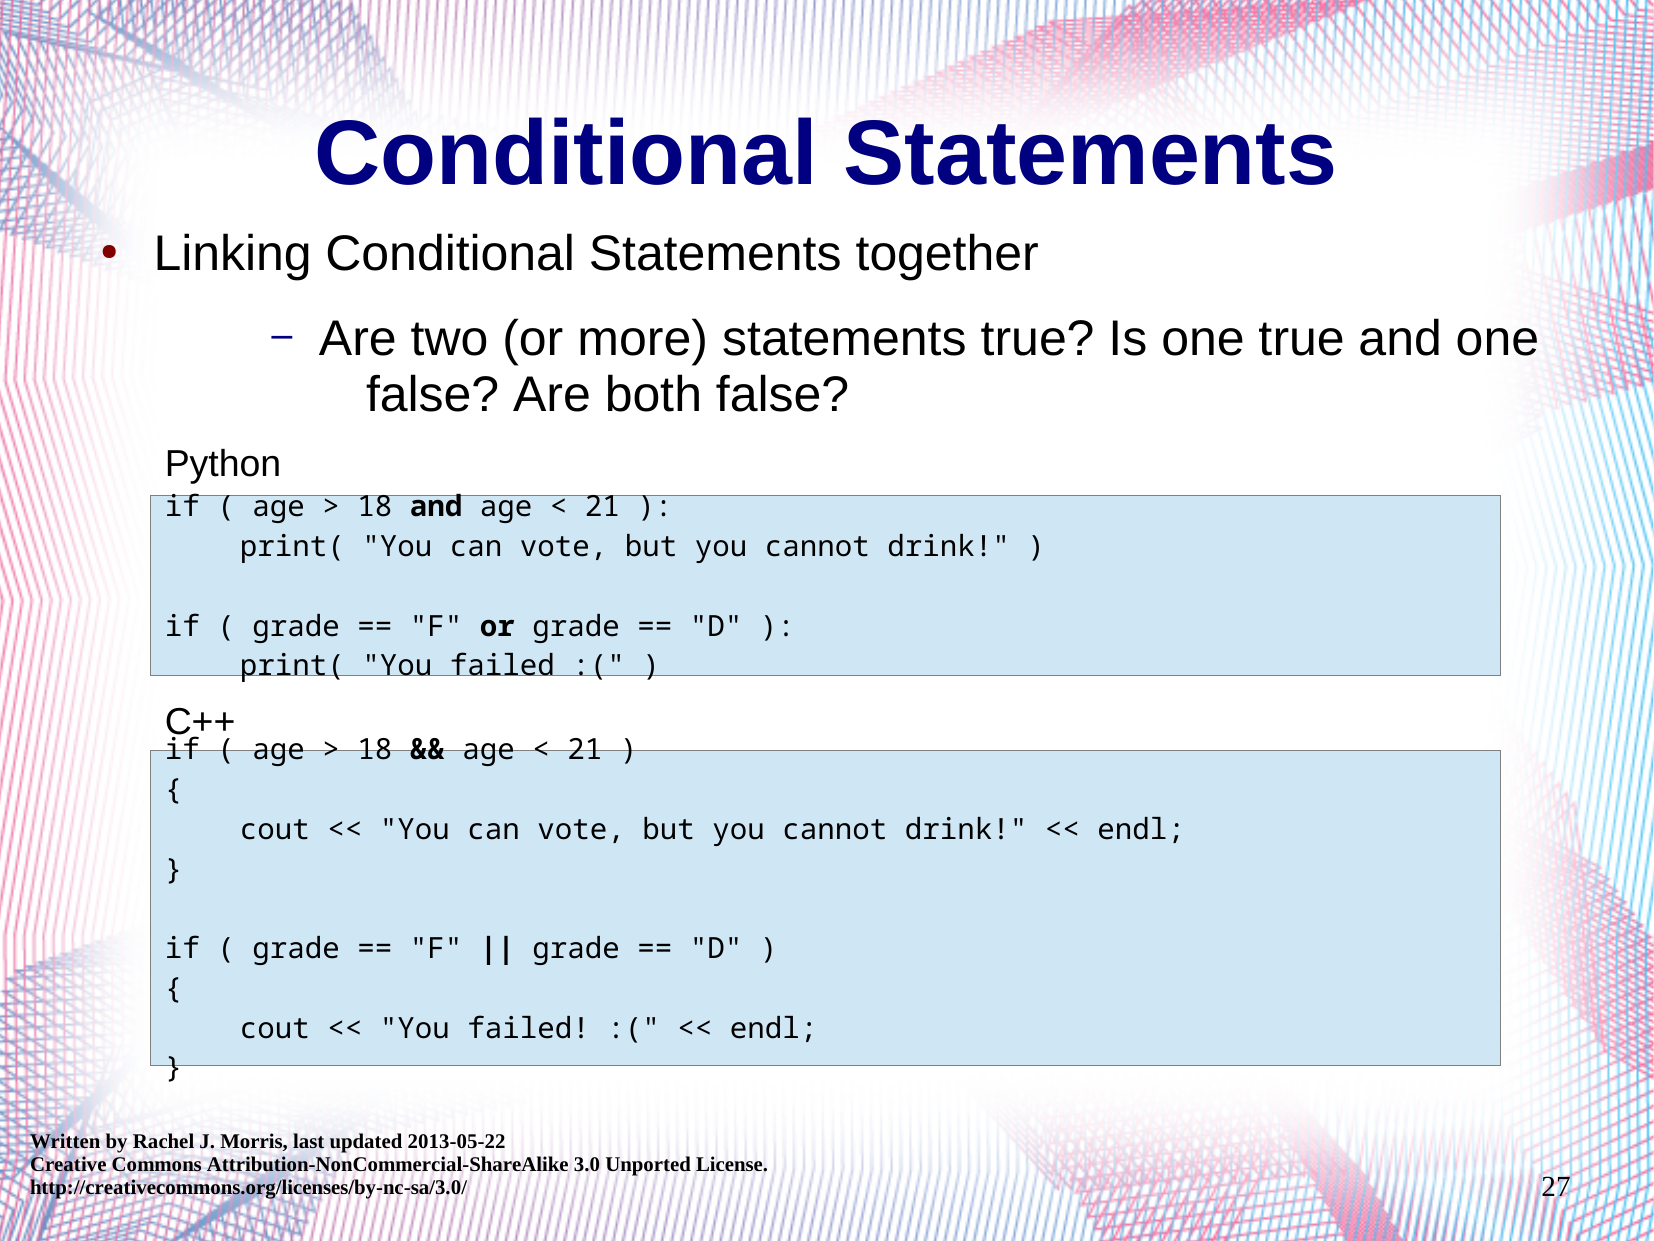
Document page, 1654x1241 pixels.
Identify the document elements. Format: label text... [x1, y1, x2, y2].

list Linking Conditional Statements together Are two (or more) statements true? Is one true and one false? Are both false? [82, 225, 1571, 422]
picture [0, 0, 1654, 1241]
text_box if ( age > 18 && age < 21 ) { cout << "You can vote, but you cannot drink!" << endl; } if ( grade == "F" || grade == "D" ) { cout << "You failed! :(" << endl; } [150, 750, 1501, 1066]
text_box C++ [150, 693, 511, 751]
text_box Python [150, 435, 511, 492]
title Conditional Statements [82, 49, 1571, 225]
text_box if ( age > 18 and age < 21 ): print( "You can vote, but you cannot drink!" ) if ( grade == "F" or grade == "D" ): print( "You failed :(" ) [150, 495, 1501, 676]
